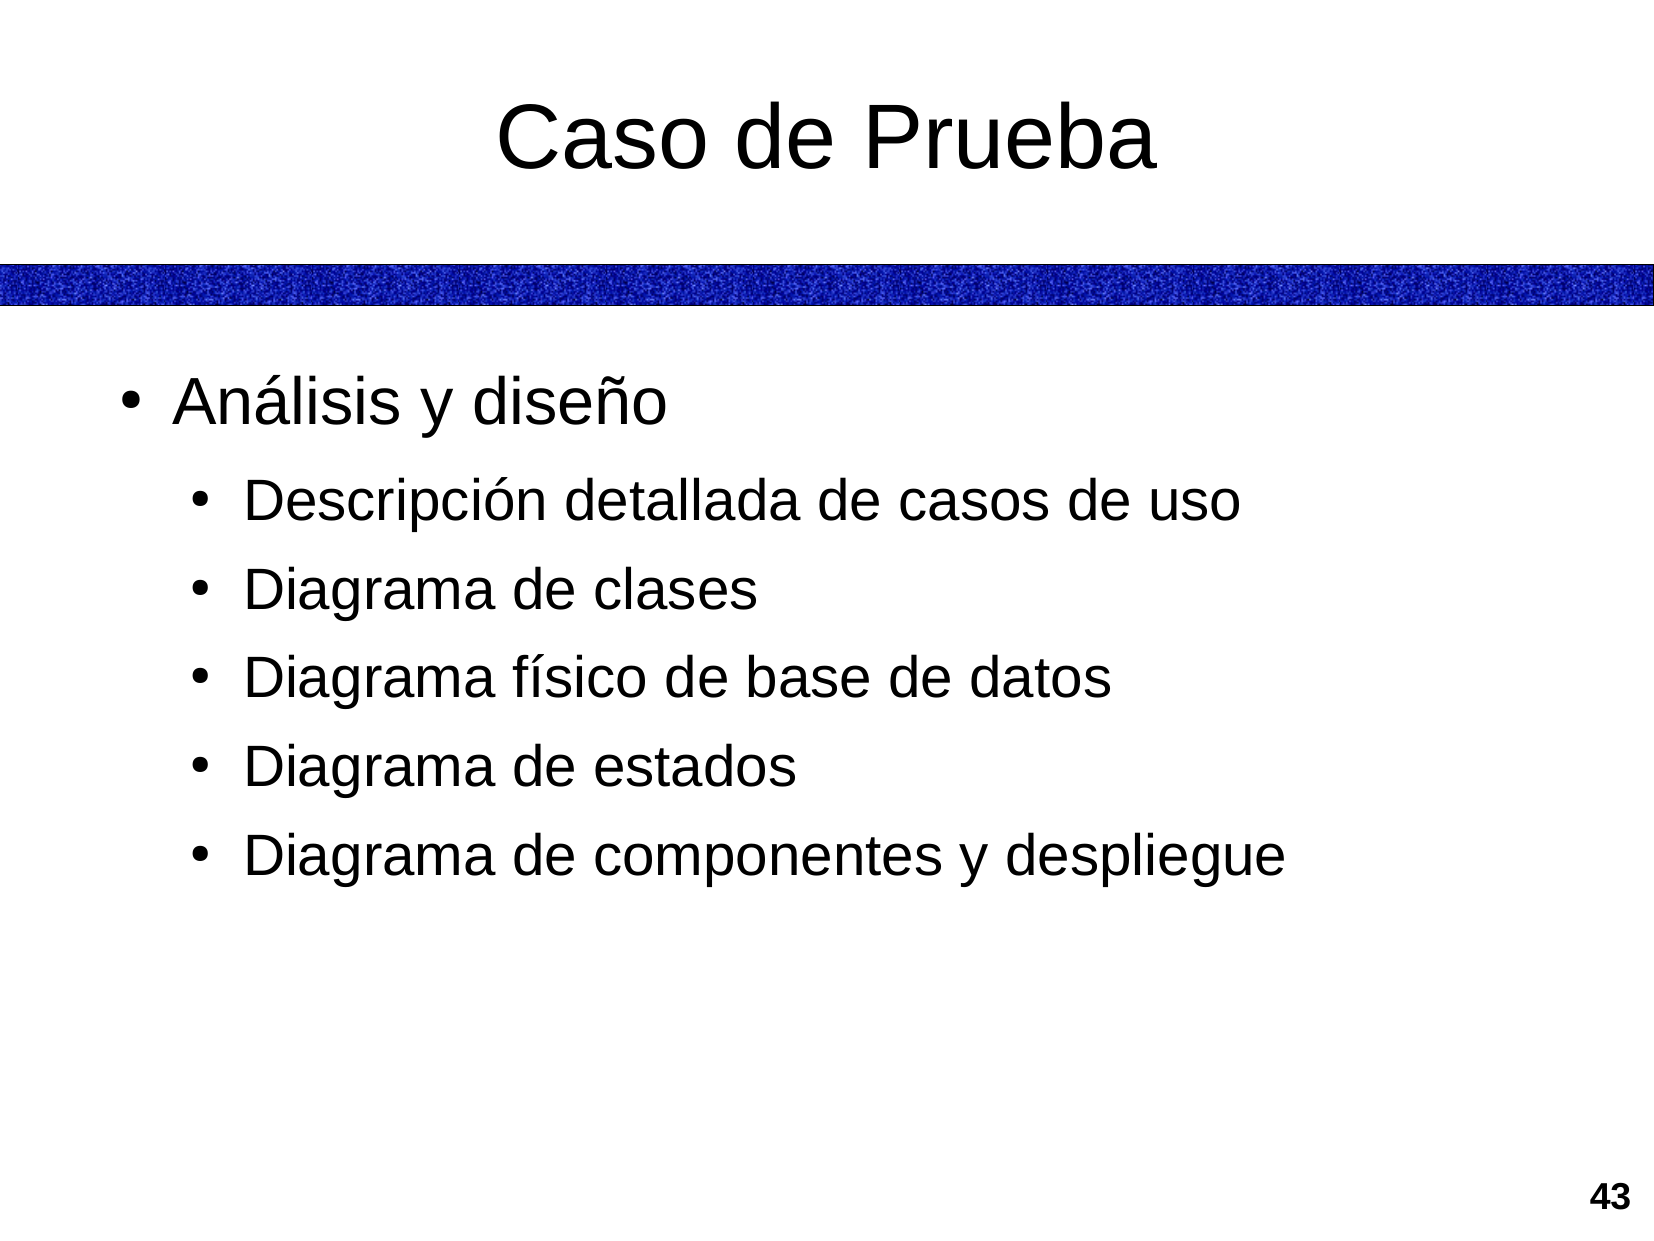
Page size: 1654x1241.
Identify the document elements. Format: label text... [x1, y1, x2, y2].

picture [0, 265, 1653, 305]
title Caso de Prueba [58, 21, 1595, 253]
text_box <número> [1575, 1168, 1654, 1240]
list Análisis y diseño Descripción detallada de casos de uso Diagrama de clases Diagrama físico de base de datos Diagrama de estados Diagrama de componentes y despliegue [101, 363, 1549, 1168]
